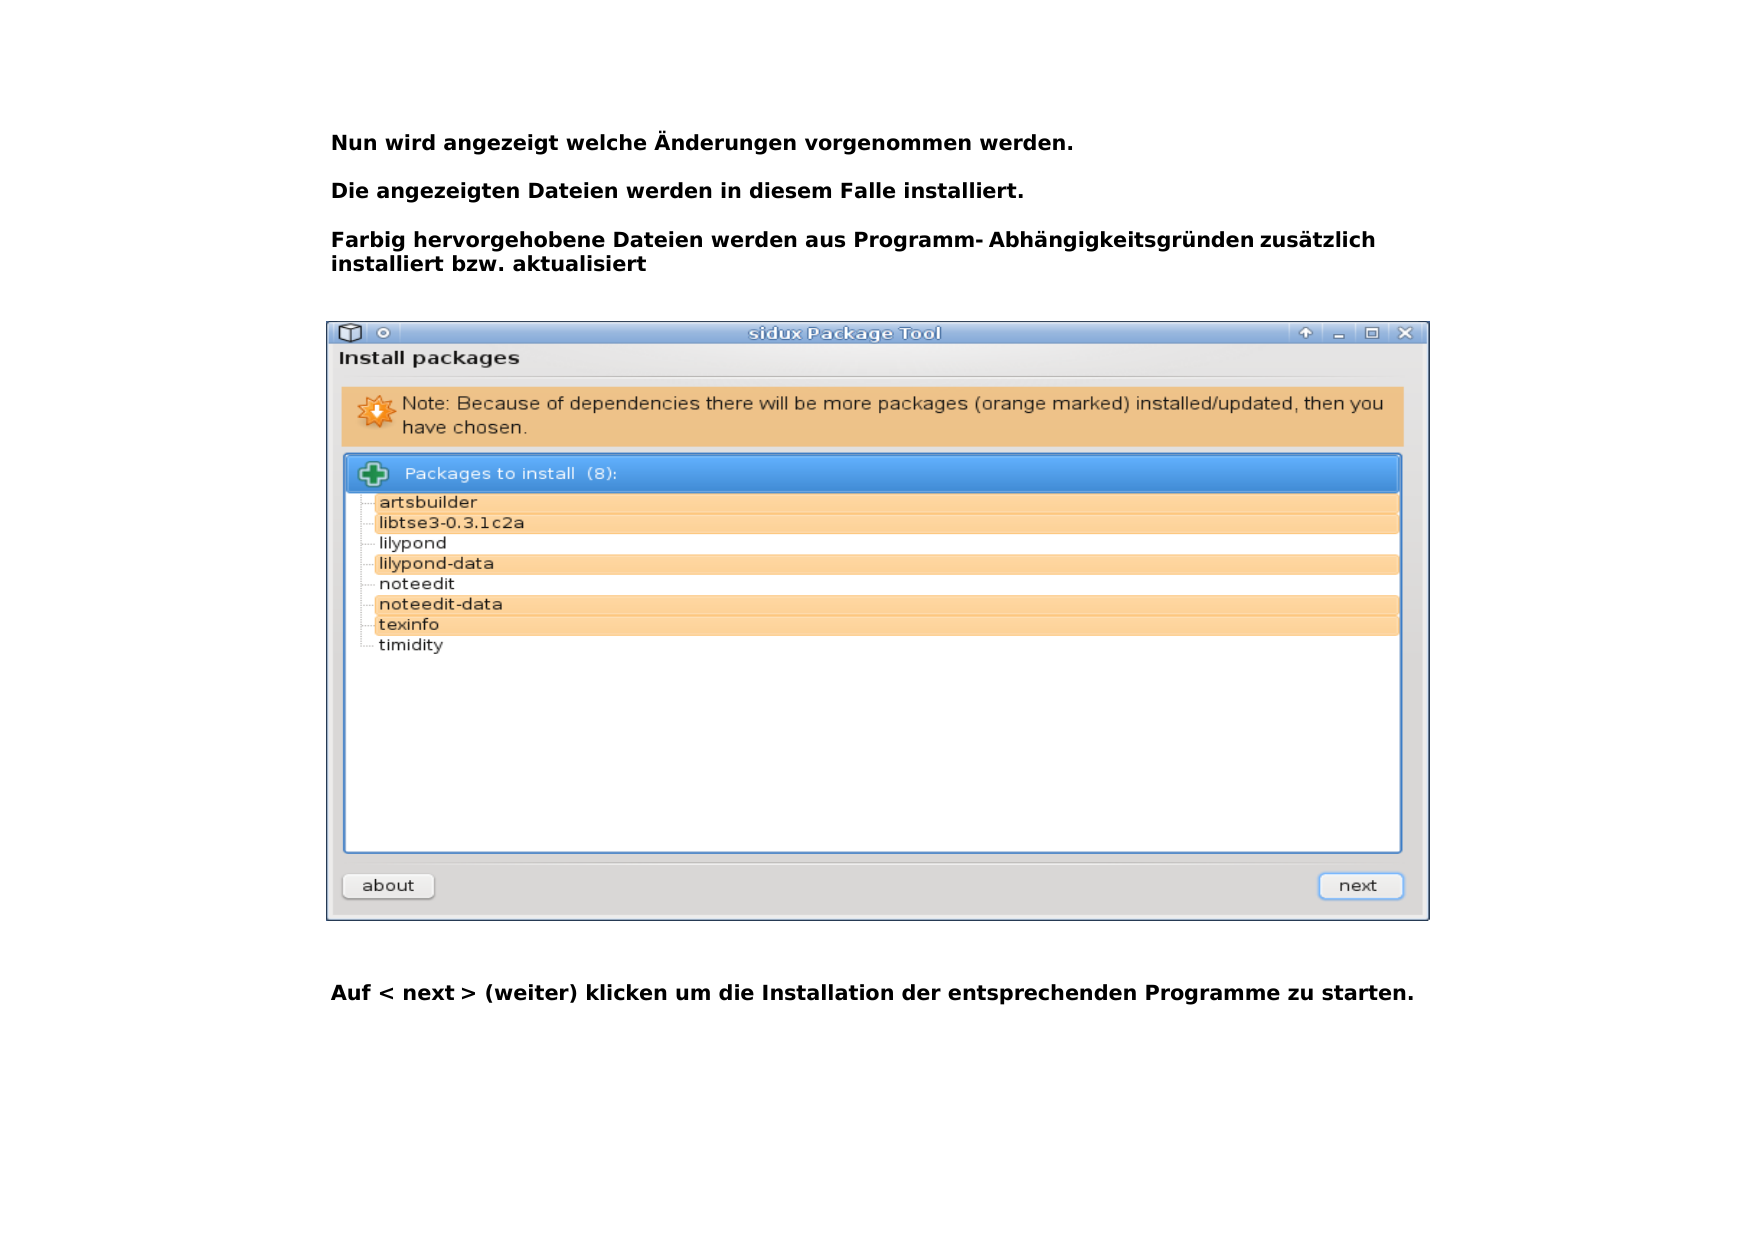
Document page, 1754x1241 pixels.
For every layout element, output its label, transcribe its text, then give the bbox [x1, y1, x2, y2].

picture [326, 321, 1430, 921]
text_box Auf < next > (weiter) klicken um die Installation der entsprechenden Programme zu starten. [330, 981, 1424, 1006]
text_box Nun wird angezeigt welche Änderungen vorgenommen werden. Die angezeigten Dateien werden in diesem Falle installiert. Farbig hervorgehobene Dateien werden aus Programm- Abhängigkeitsgründen zusätzlich installiert bzw. aktualisiert [330, 131, 1424, 277]
